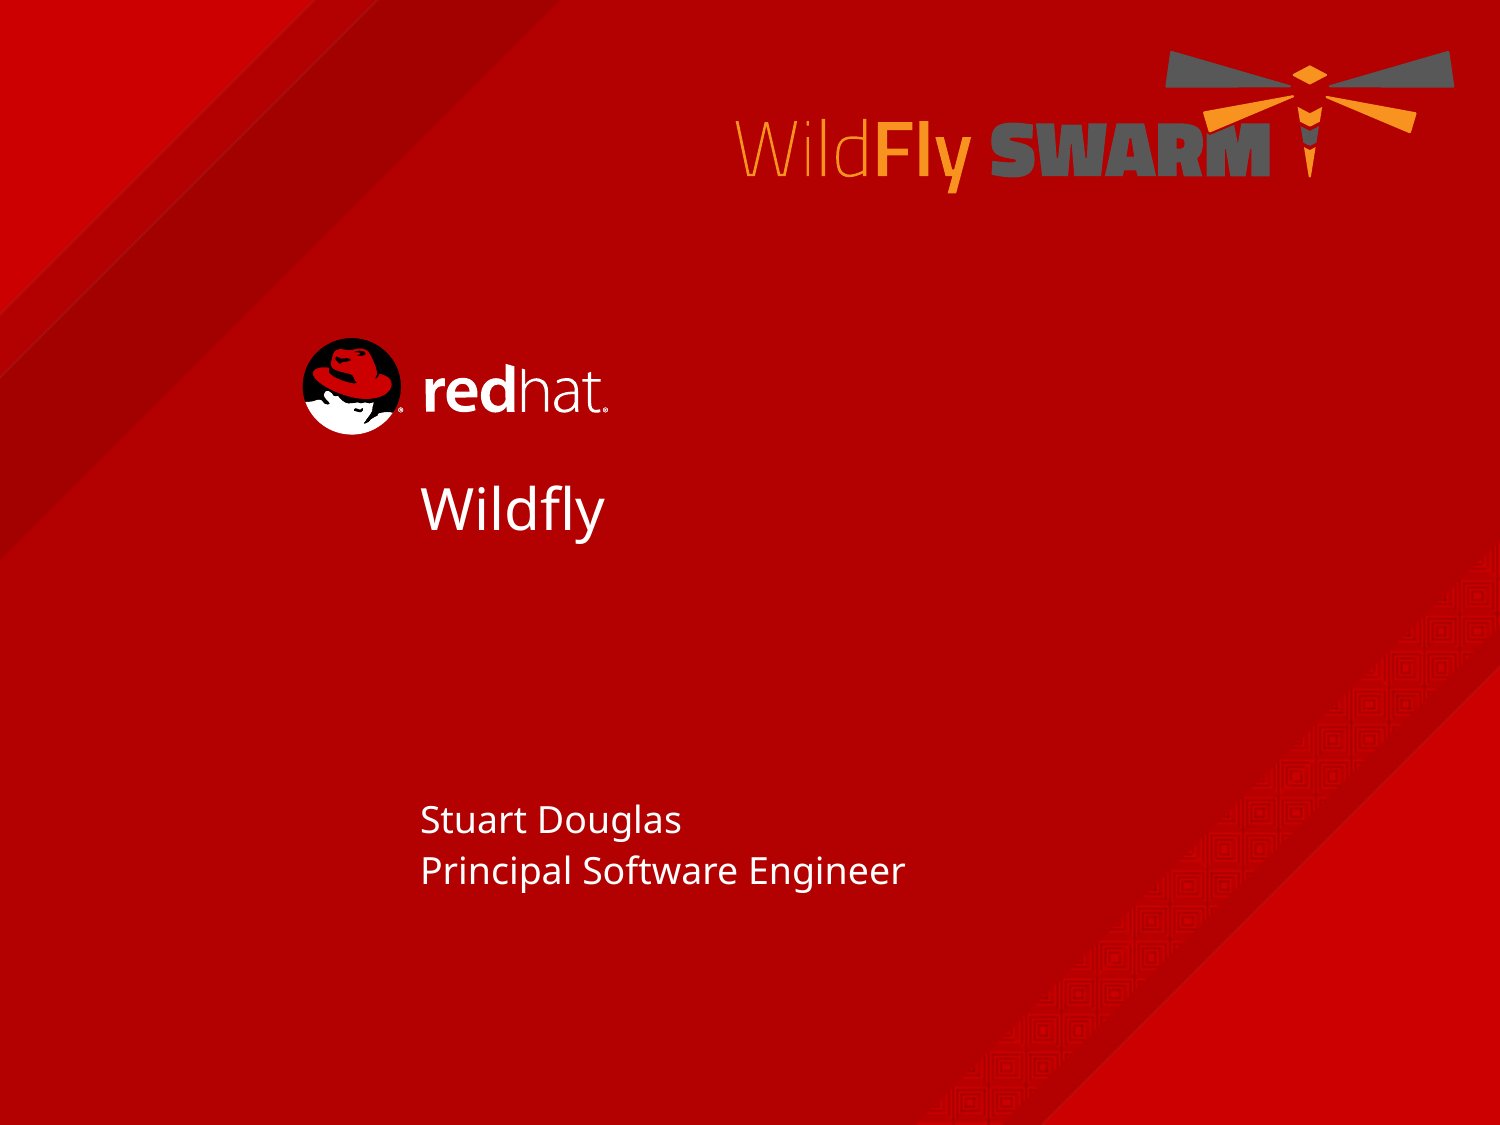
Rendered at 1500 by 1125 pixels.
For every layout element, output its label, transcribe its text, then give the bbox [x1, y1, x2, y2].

picture [0, 0, 1500, 1125]
subtitle Stuart Douglas Principal Software Engineer [420, 682, 1411, 944]
title Wildfly [420, 467, 1381, 616]
